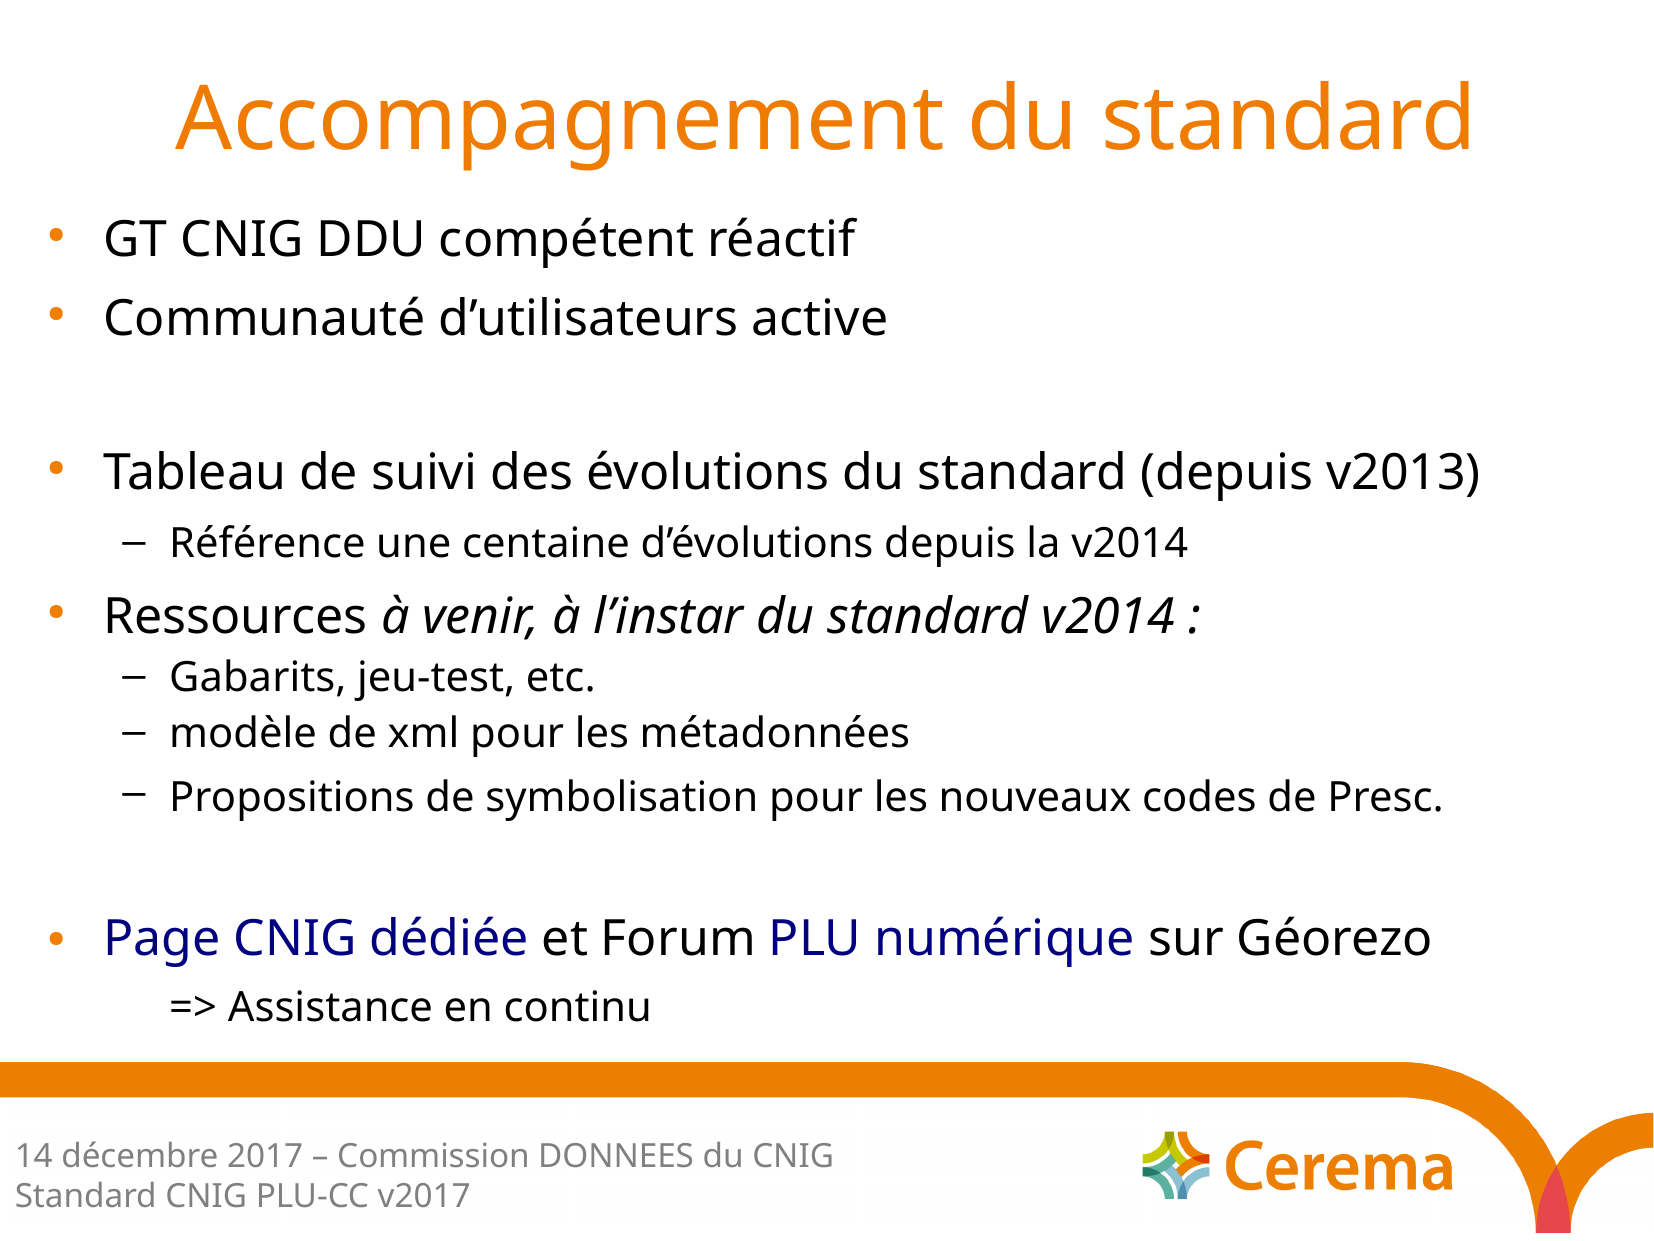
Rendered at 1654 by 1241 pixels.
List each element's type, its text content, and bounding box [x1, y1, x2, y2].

text_box 14 décembre 2017 – Commission DONNEES du CNIG Standard CNIG PLU-CC v2017 [0, 1126, 1241, 1223]
picture [0, 1062, 47, 1126]
picture [0, 1062, 1654, 1233]
title Accompagnement du standard [82, 49, 1571, 178]
list GT CNIG DDU compétent réactif Communauté d’utilisateurs active Tableau de suivi des évolutions du standard (depuis v2013) Référence une centaine d’évolutions depuis la v2014 Ressources à venir, à l’instar du standard v2014 : Gabarits, jeu-test, etc. modèle de xml pour les métadonnées Propositions de symbolisation pour les nouveaux codes de Presc. Page CNIG dédiée et Forum PLU numérique sur Géorezo => Assistance en continu [47, 206, 1619, 1199]
